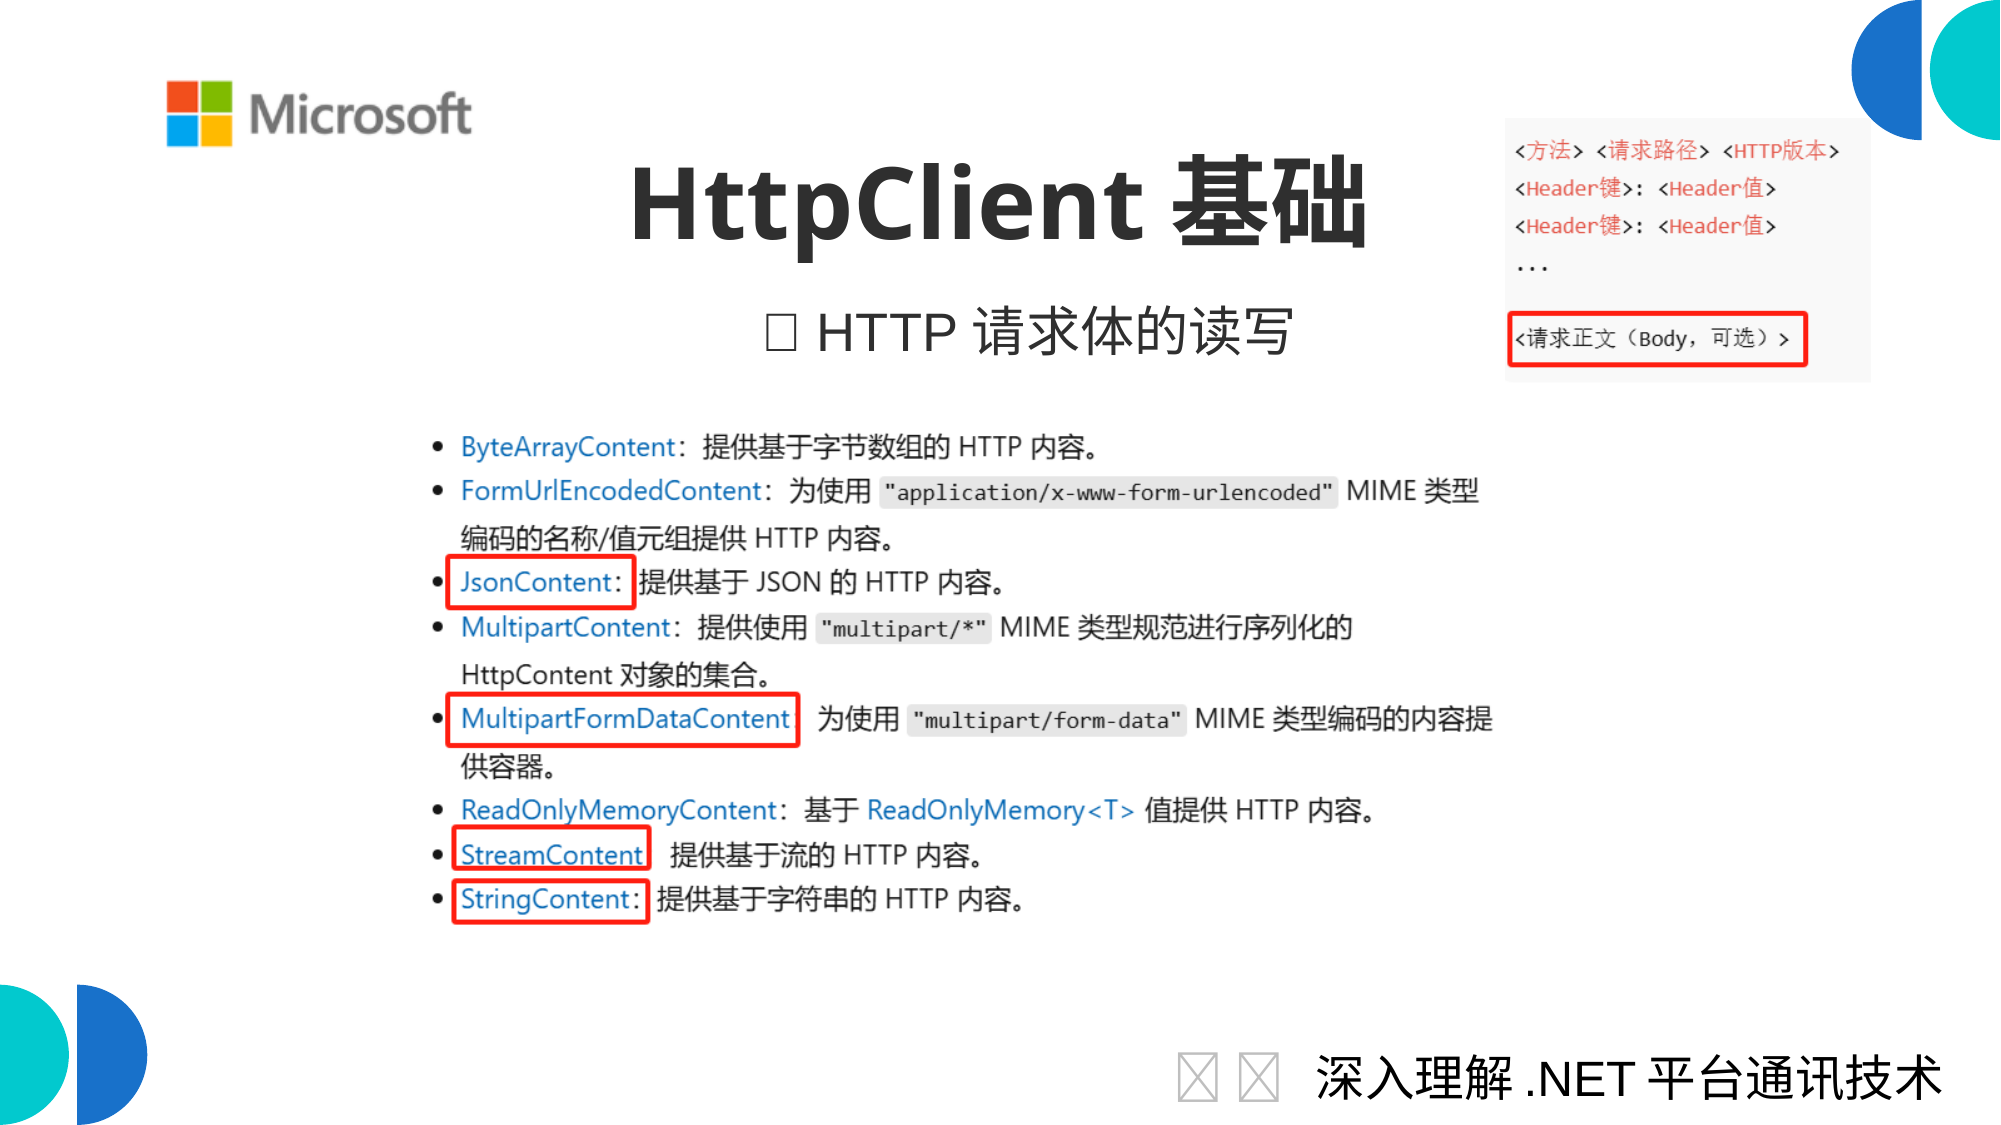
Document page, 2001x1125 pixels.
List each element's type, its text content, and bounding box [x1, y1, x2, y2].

picture [1505, 118, 1871, 395]
text_box 🚀 HTTP请求体的读写 [236, 253, 1505, 373]
picture [85, 41, 552, 189]
picture [354, 420, 1550, 926]
subtitle 🚀 🚀 深入理解.NET平台通讯技术 [1173, 1046, 1952, 1107]
title HttpClient基础 [137, 106, 1641, 292]
text_box [1641, 4, 1999, 135]
